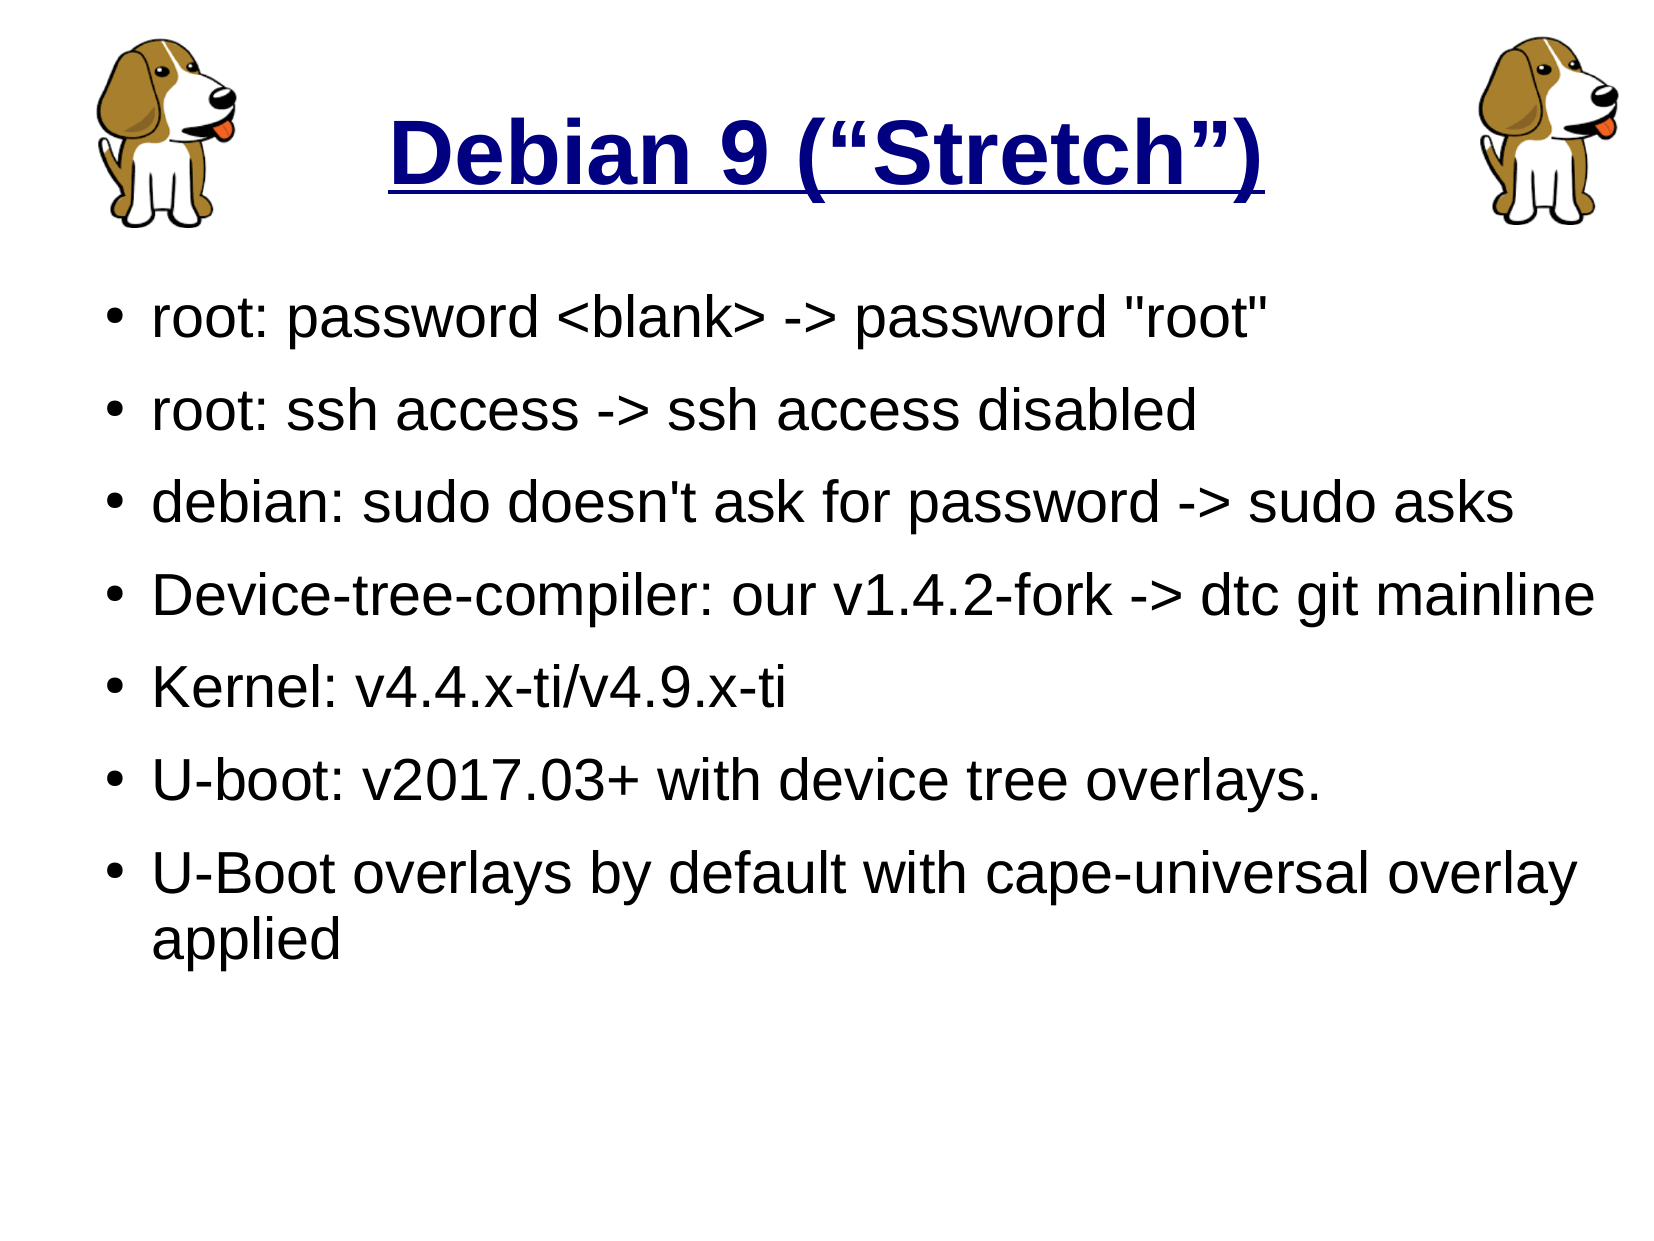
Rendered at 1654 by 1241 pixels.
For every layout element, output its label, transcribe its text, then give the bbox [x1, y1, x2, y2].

picture [82, 38, 239, 228]
picture [1464, 36, 1621, 225]
title Debian 9 (“Stretch”) [239, 49, 1464, 191]
list root: password <blank> -> password "root" root: ssh access -> ssh access disabled debian: sudo doesn't ask for password -> sudo asks Device-tree-compiler: our v1.4.2-fork -> dtc git mainline Kernel: v4.4.x-ti/v4.9.x-ti U-boot: v2017.03+ with device tree overlays. U-Boot overlays by default with cape-universal overlay applied [88, 191, 1609, 1036]
